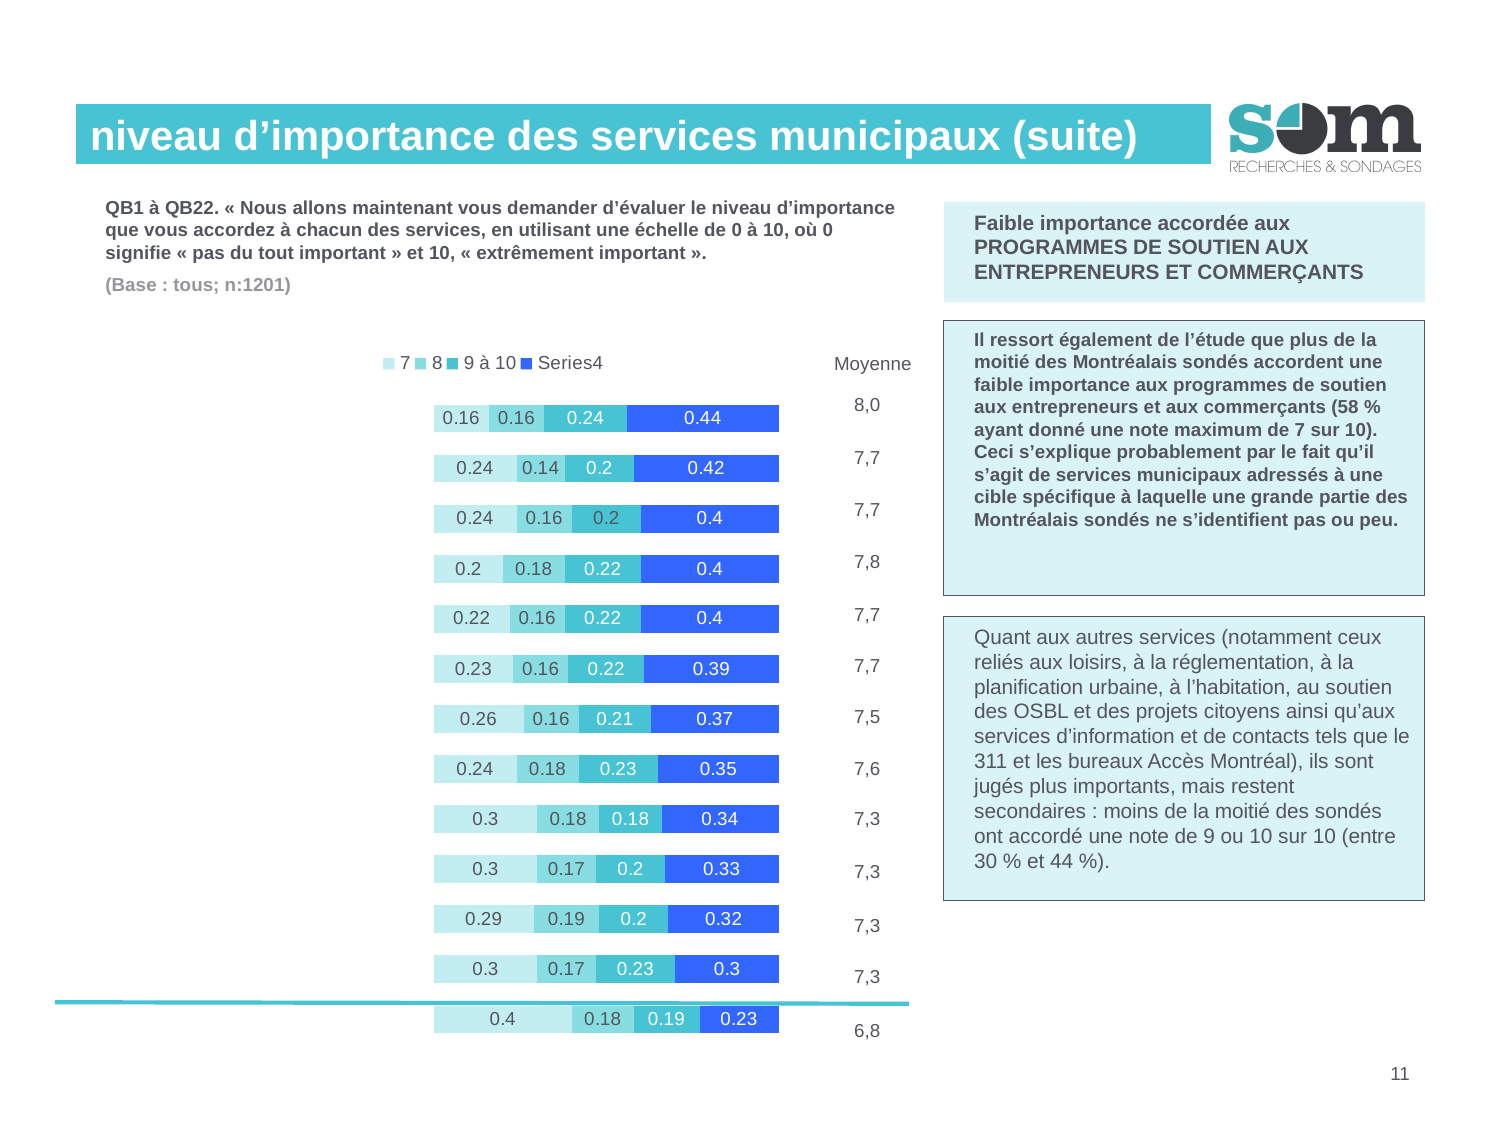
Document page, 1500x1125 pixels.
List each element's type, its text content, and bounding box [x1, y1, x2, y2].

text_box 7,3 [804, 957, 931, 995]
text_box Faible importance accordée aux PROGRAMMES DE SOUTIEN AUX ENTREPRENEURS ET COMMERÇANTS [943, 201, 1425, 303]
list QB1 à QB22. « Nous allons maintenant vous demander d’évaluer le niveau d’importance que vous accordez à chacun des services, en utilisant une échelle de 0 à 10, où 0 signifie « pas du tout important » et 10, « extrêmement important ». (Base : tous; n:1201) [75, 187, 910, 341]
text_box 7,7 [804, 595, 931, 633]
text_box 7,3 [804, 799, 931, 837]
text_box 7,8 [804, 542, 931, 580]
text_box Quant aux autres services (notamment ceux reliés aux loisirs, à la réglementation, à la planification urbaine, à l’habitation, au soutien des OSBL et des projets citoyens ainsi qu’aux services d’information et de contacts tels que le 311 et les bureaux Accès Montréal), ils sont jugés plus importants, mais restent secondaires : moins de la moitié des sondés ont accordé une note de 9 ou 10 sur 10 (entre 30 % et 44 %). [943, 616, 1425, 901]
text_box 7,5 [804, 697, 931, 736]
chart [54, 1005, 835, 1077]
text_box Moyenne [810, 344, 936, 383]
text_box 7,3 [804, 906, 931, 944]
text_box 7,6 [804, 749, 931, 787]
slide_number <numéro> [1074, 1042, 1425, 1103]
text_box 7,3 [804, 852, 931, 890]
picture [1229, 103, 1421, 172]
title niveau d’importance des services municipaux (suite) [75, 103, 1212, 165]
text_box 8,0 [804, 385, 931, 423]
text_box 7,7 [804, 438, 931, 476]
list Il ressort également de l’étude que plus de la moitié des Montréalais sondés accordent une faible importance aux programmes de soutien aux entrepreneurs et aux commerçants (58 % ayant donné une note maximum de 7 sur 10). Ceci s’explique probablement par le fait qu’il s’agit de services municipaux adressés à une cible spécifique à laquelle une grande partie des Montréalais sondés ne s’identifient pas ou peu. [943, 320, 1425, 596]
chart [54, 340, 835, 1001]
text_box 7,7 [804, 646, 931, 684]
text_box 7,7 [804, 490, 931, 528]
text_box 6,8 [804, 1011, 931, 1049]
